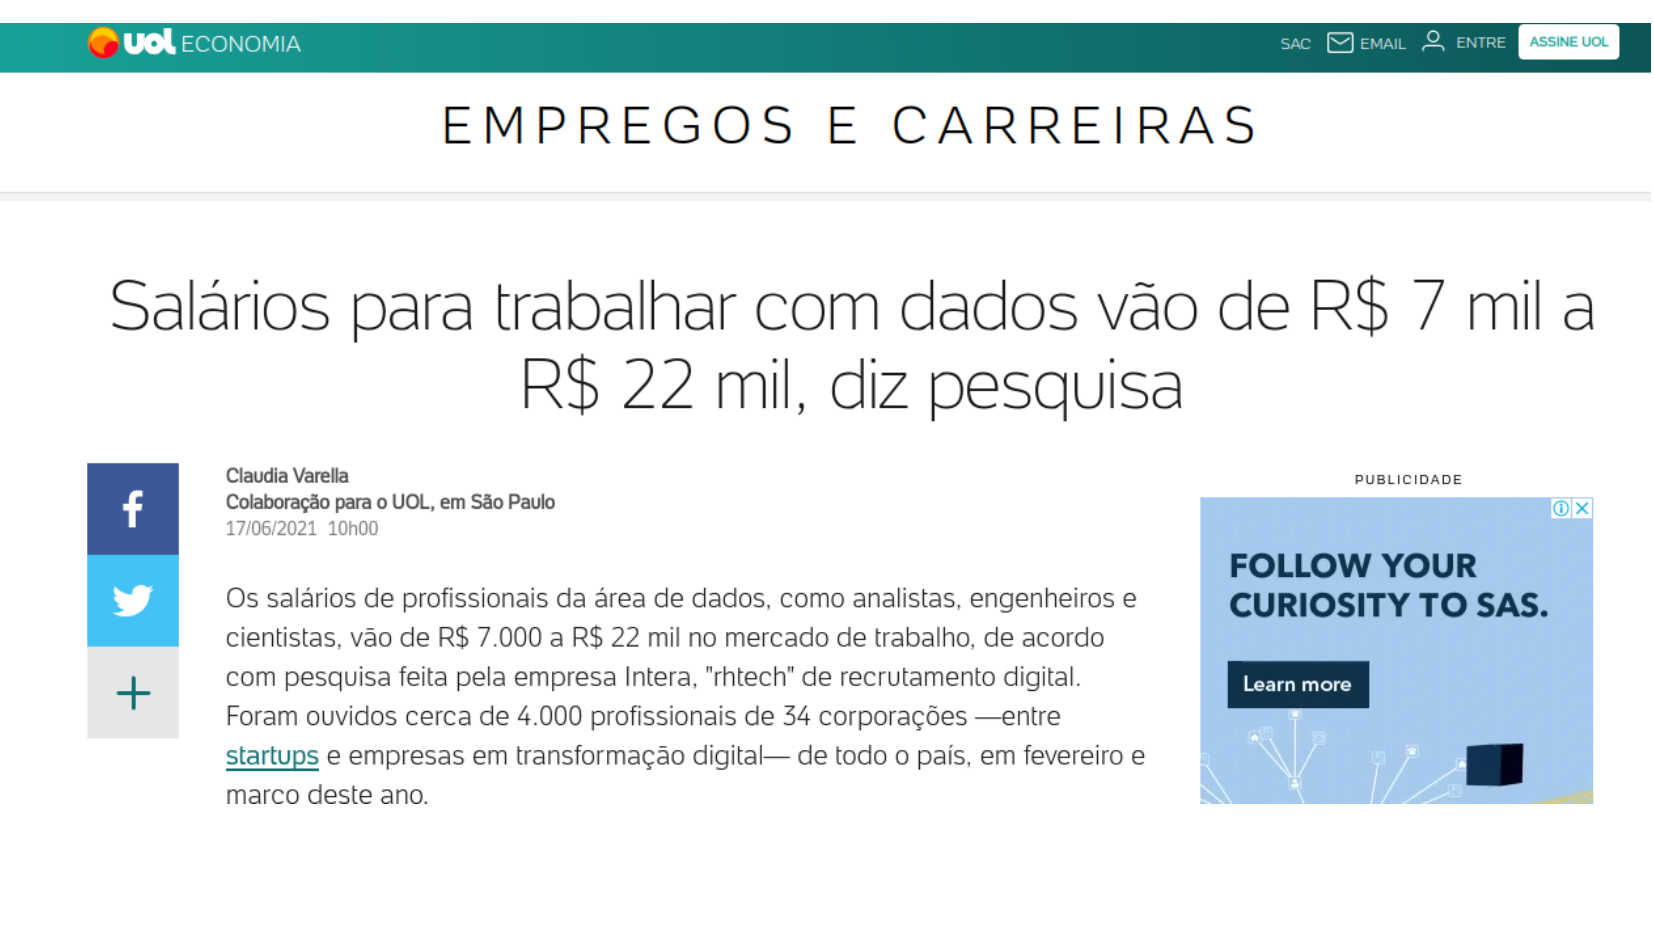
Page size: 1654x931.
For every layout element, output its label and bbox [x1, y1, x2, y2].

picture [0, 23, 1651, 804]
